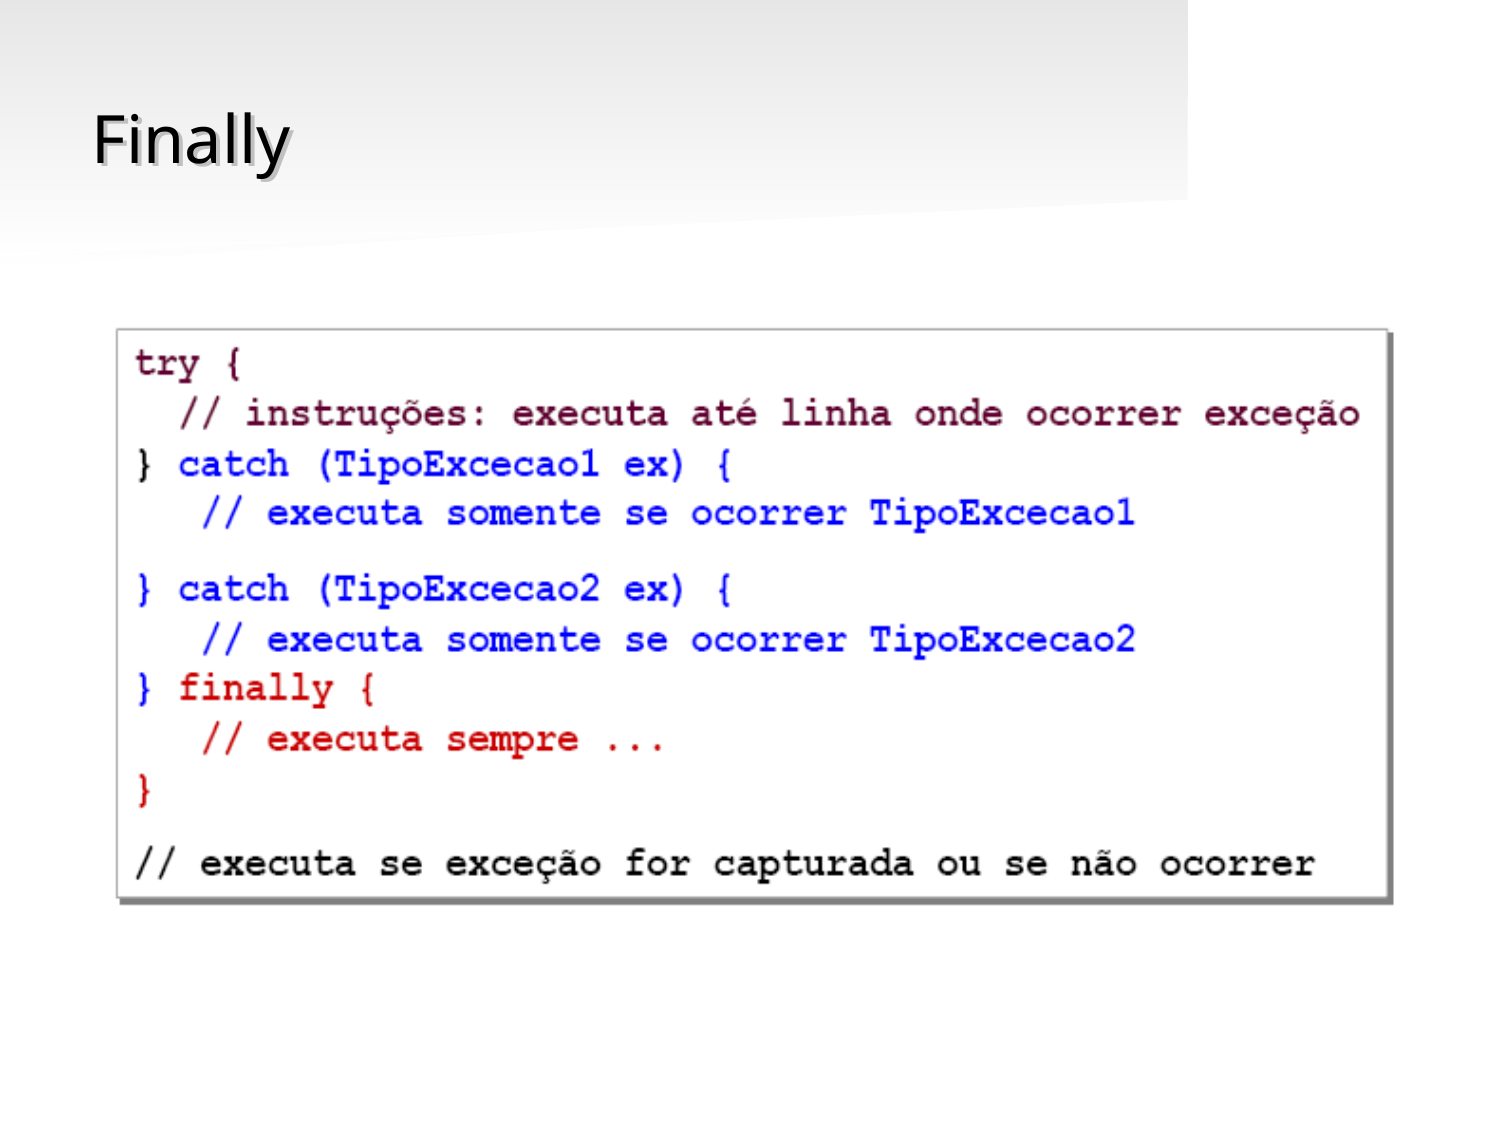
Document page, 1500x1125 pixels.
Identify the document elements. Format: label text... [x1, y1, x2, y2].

title Finally [76, 42, 1427, 231]
picture [105, 314, 1411, 916]
